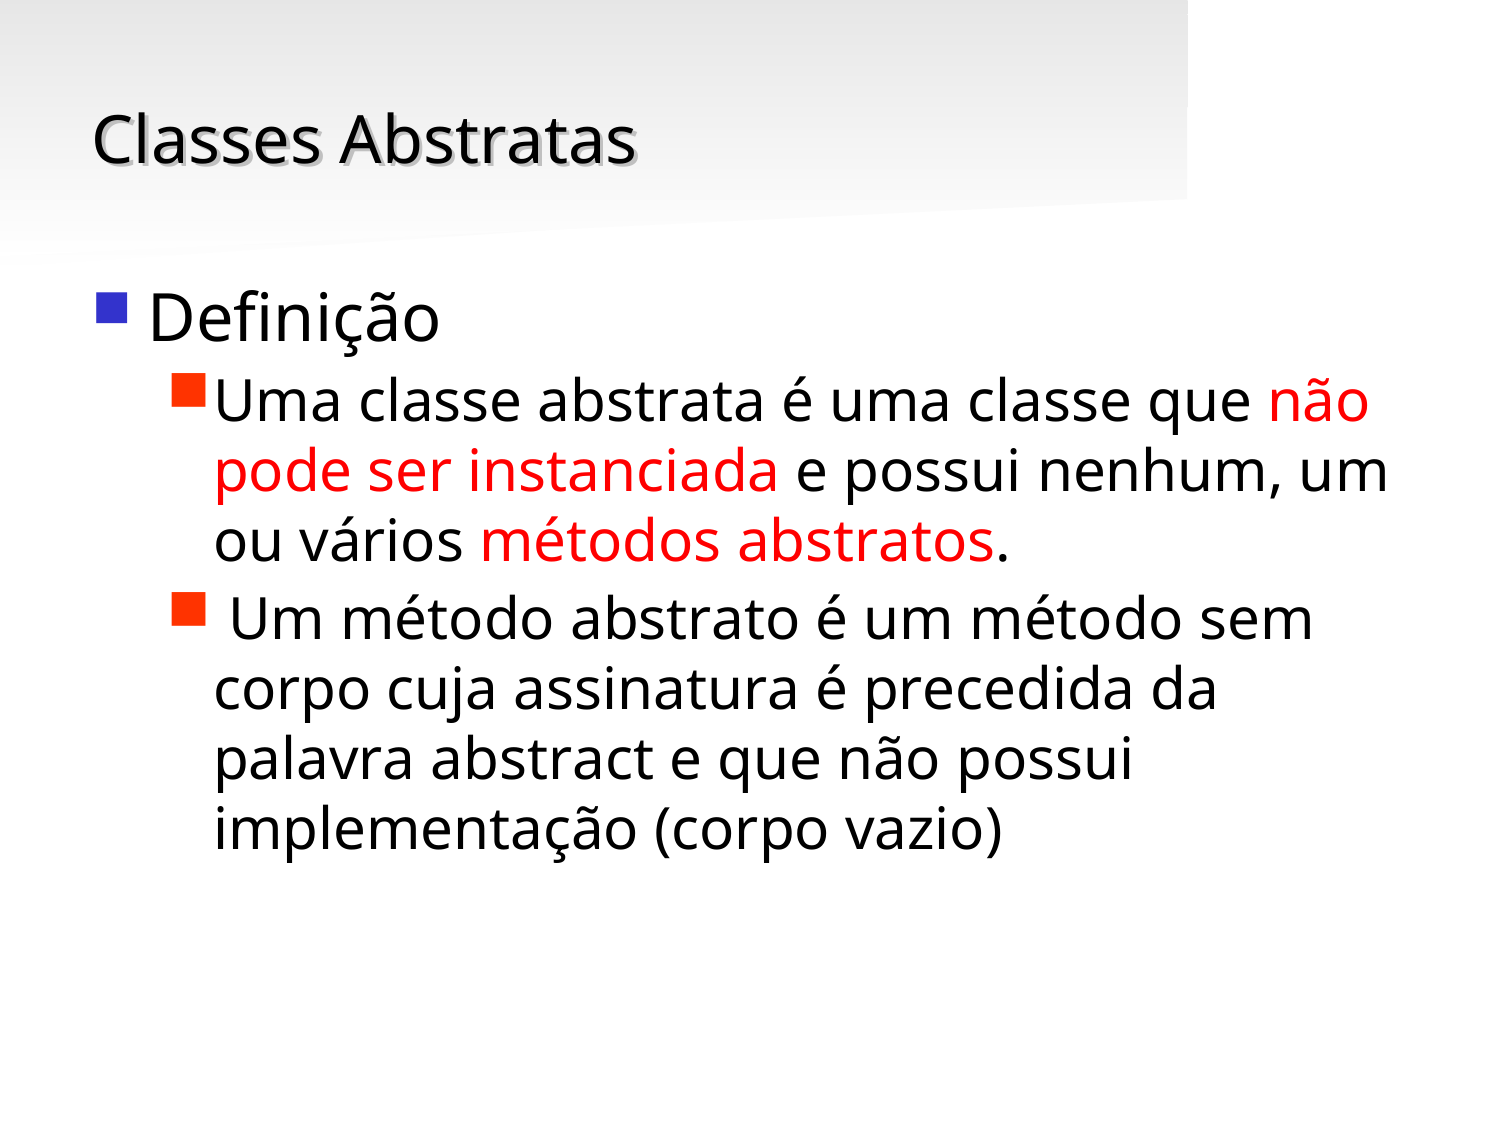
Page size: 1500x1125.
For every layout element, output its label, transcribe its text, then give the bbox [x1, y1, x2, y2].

text_box Classes Abstratas [76, 42, 1427, 231]
text_box Definição Uma classe abstrata é uma classe que não pode ser instanciada e possui nenhum, um ou vários métodos abstratos. Um método abstrato é um método sem corpo cuja assinatura é precedida da palavra abstract e que não possui implementação (corpo vazio) [76, 267, 1427, 1096]
